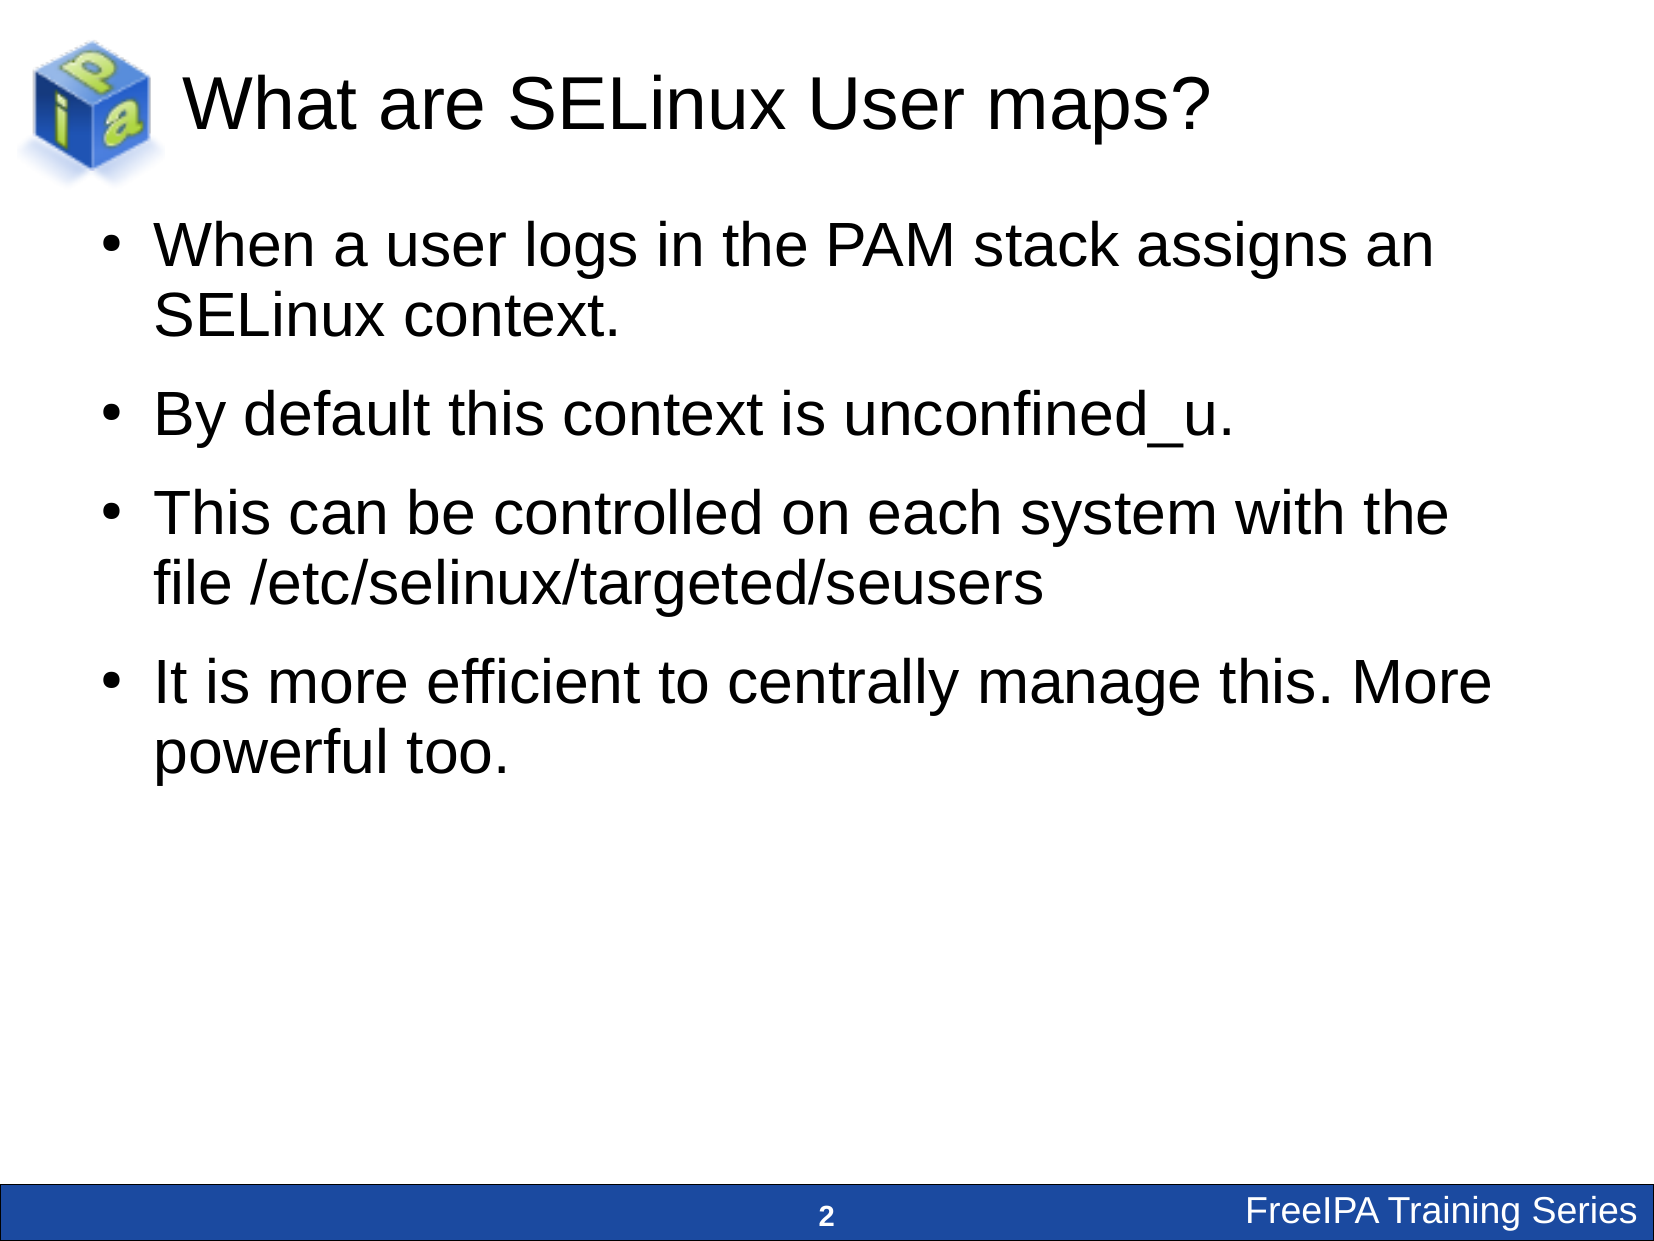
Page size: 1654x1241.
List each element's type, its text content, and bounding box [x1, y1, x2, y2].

title What are SELinux User maps? [182, 31, 1579, 177]
picture [17, 34, 165, 193]
list When a user logs in the PAM stack assigns an SELinux context. By default this context is unconfined_u. This can be controlled on each system with the file /etc/selinux/targeted/seusers It is more efficient to centrally manage this. More powerful too. [82, 209, 1571, 930]
